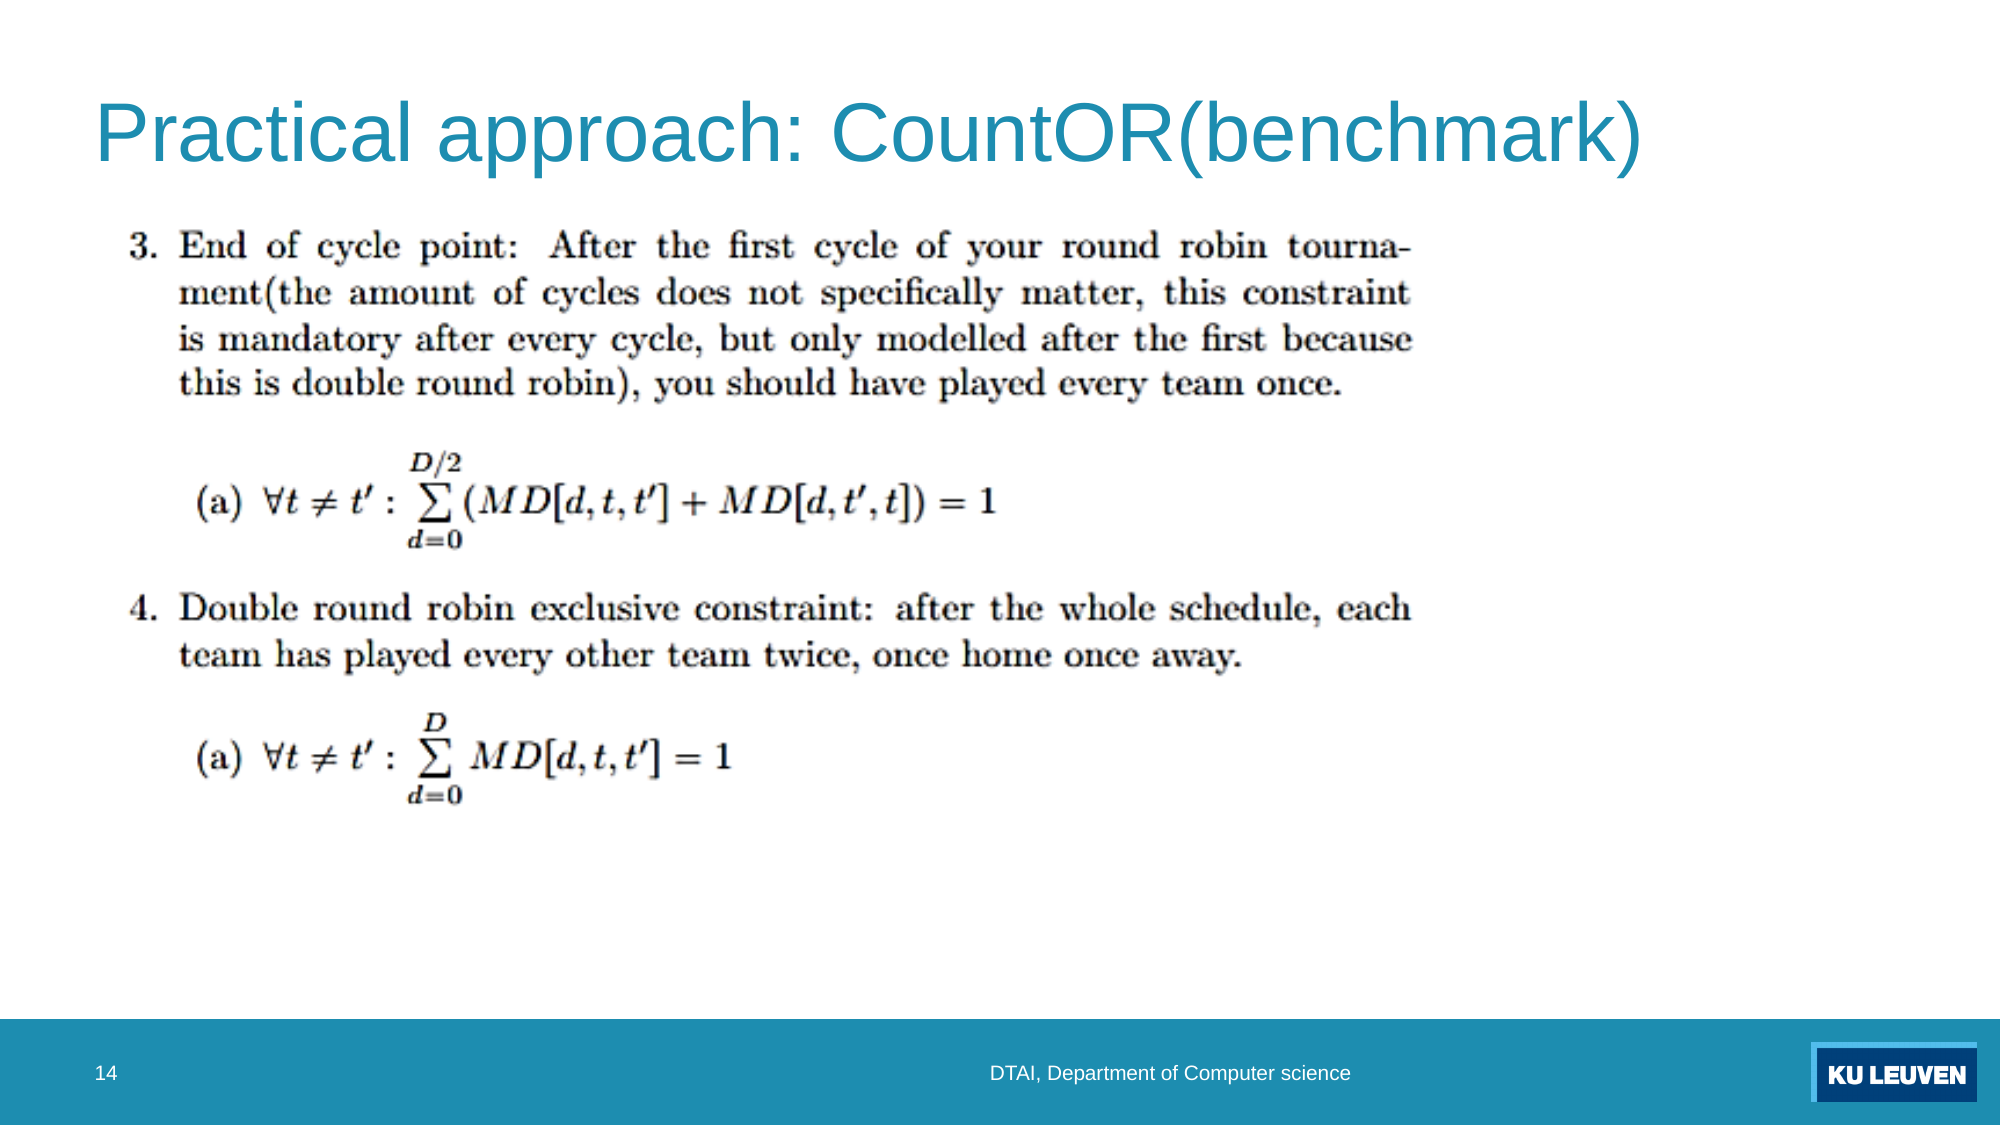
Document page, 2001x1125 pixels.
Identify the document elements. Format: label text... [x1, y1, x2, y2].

text_box <number> [94, 1018, 201, 1125]
title Practical approach: CountOR(benchmark) [94, 33, 1906, 223]
text_box DTAI, Department of Computer science [989, 1018, 1809, 1125]
picture [1811, 1042, 1977, 1102]
picture [94, 198, 1467, 826]
